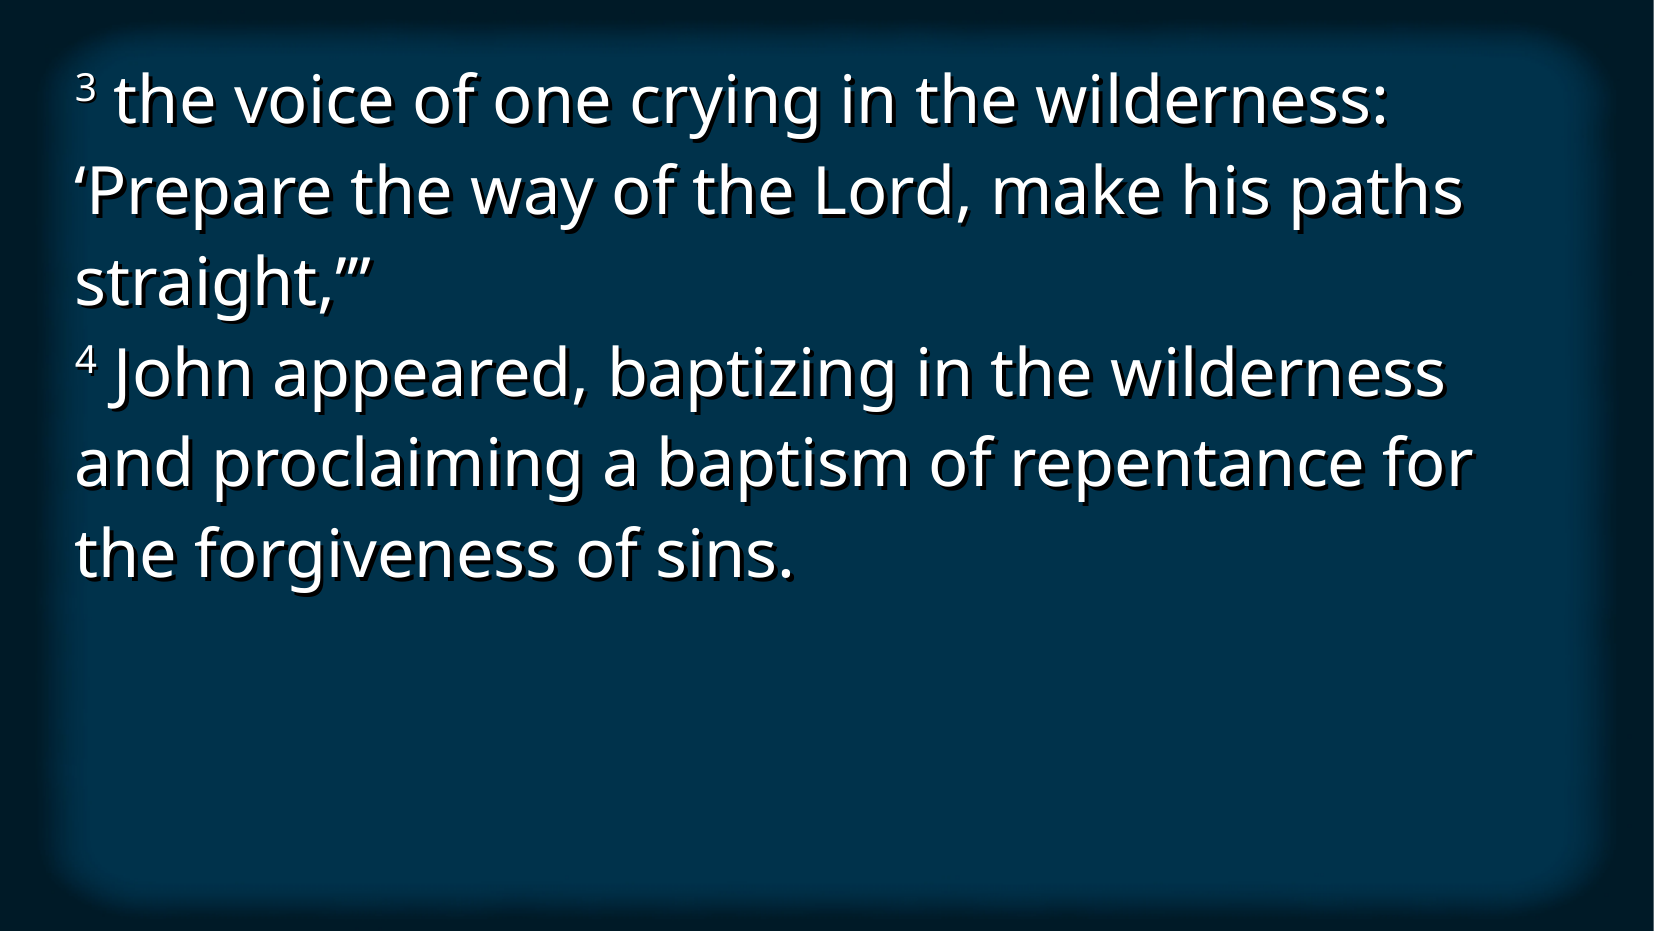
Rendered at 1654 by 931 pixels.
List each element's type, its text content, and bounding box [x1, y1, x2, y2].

text_box 3 the voice of one crying in the wilderness: ‘Prepare the way of the Lord, make his paths straight,’” 4 John appeared, baptizing in the wilderness and proclaiming a baptism of repentance for the forgiveness of sins. [60, 45, 1591, 504]
picture [0, 0, 1654, 931]
